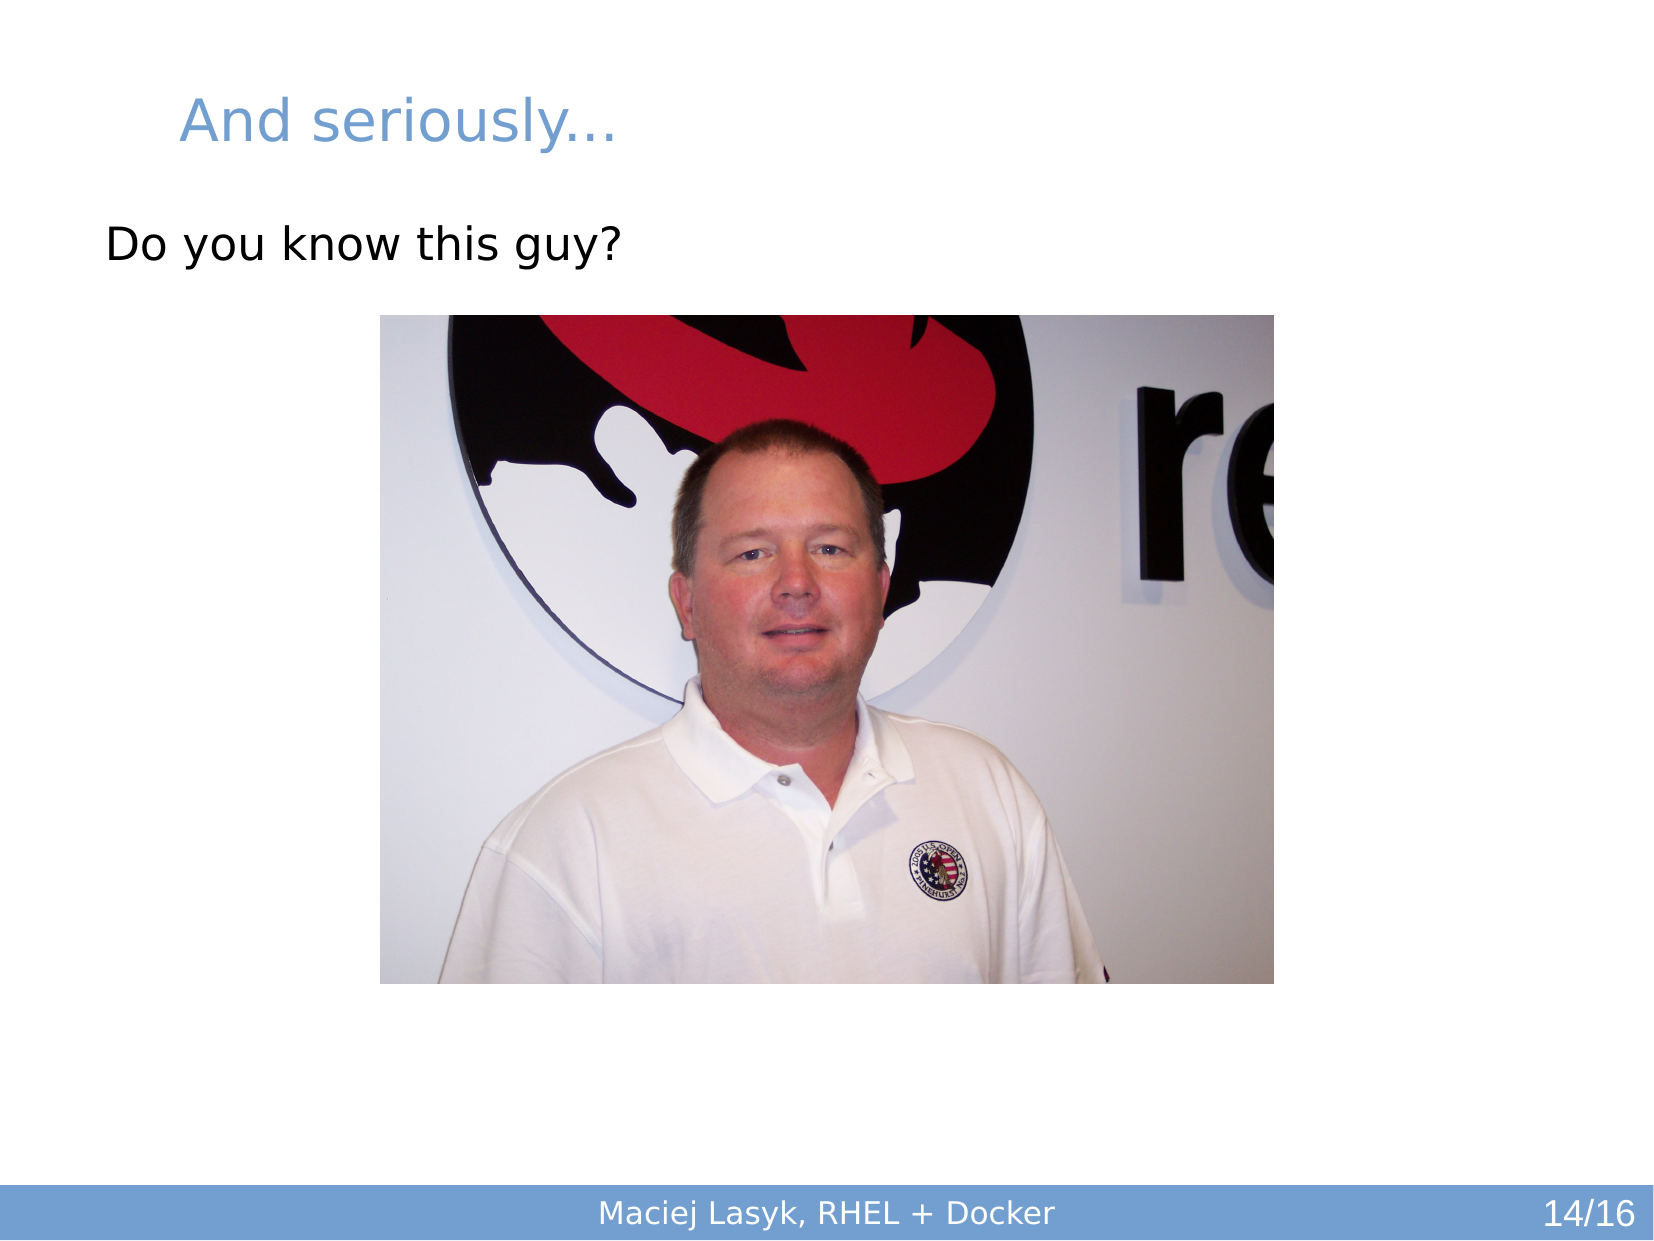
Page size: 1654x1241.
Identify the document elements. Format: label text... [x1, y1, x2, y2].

text_box [0, 1185, 1527, 1241]
text_box 14/16 [1527, 1185, 1651, 1241]
text_box And seriously... [164, 79, 634, 163]
picture [380, 315, 1274, 984]
text_box Maciej Lasyk, RHEL + Docker [583, 1188, 1071, 1240]
text_box Do you know this guy? [90, 210, 639, 279]
